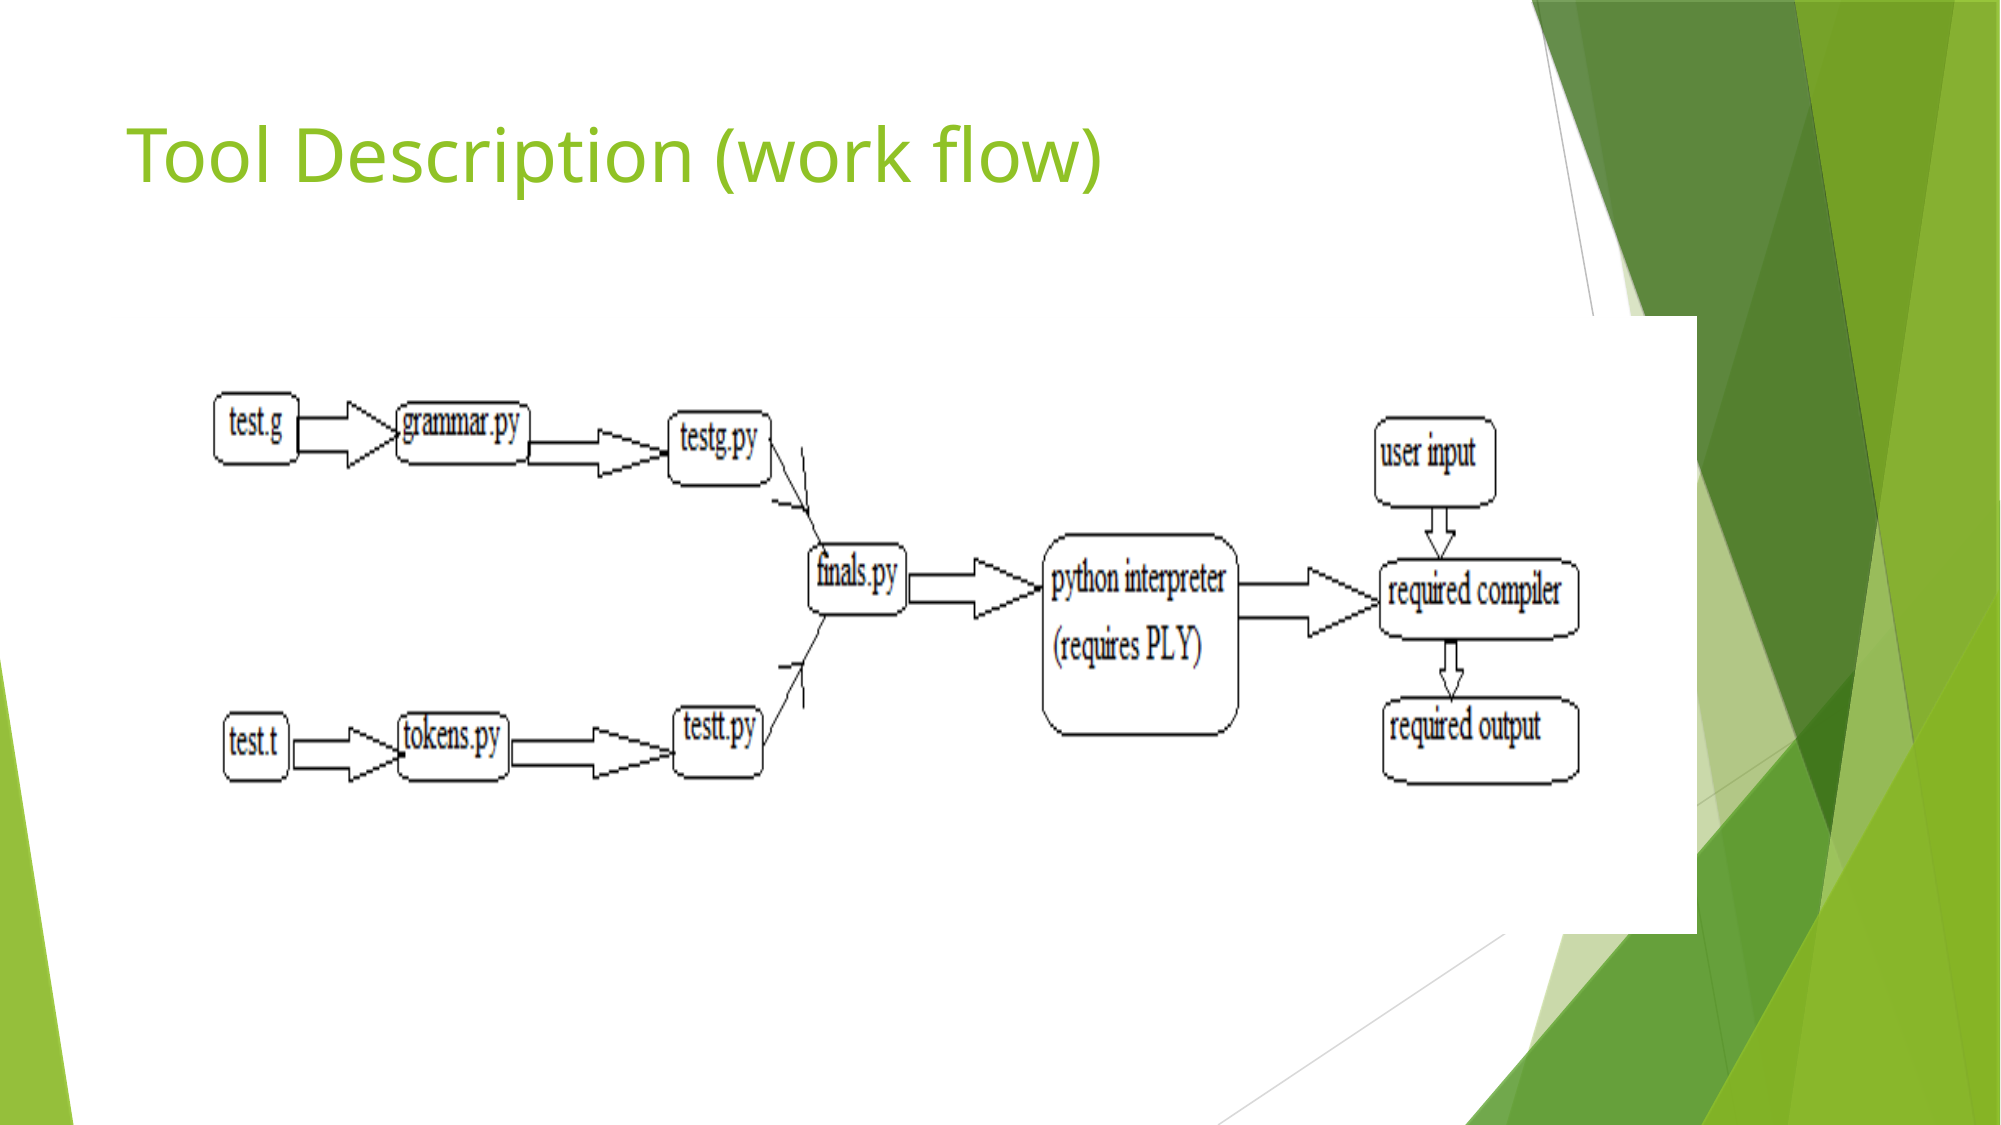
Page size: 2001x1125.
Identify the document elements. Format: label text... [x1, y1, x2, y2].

title Tool Description (work flow) [111, 99, 1522, 316]
picture [111, 316, 1697, 934]
